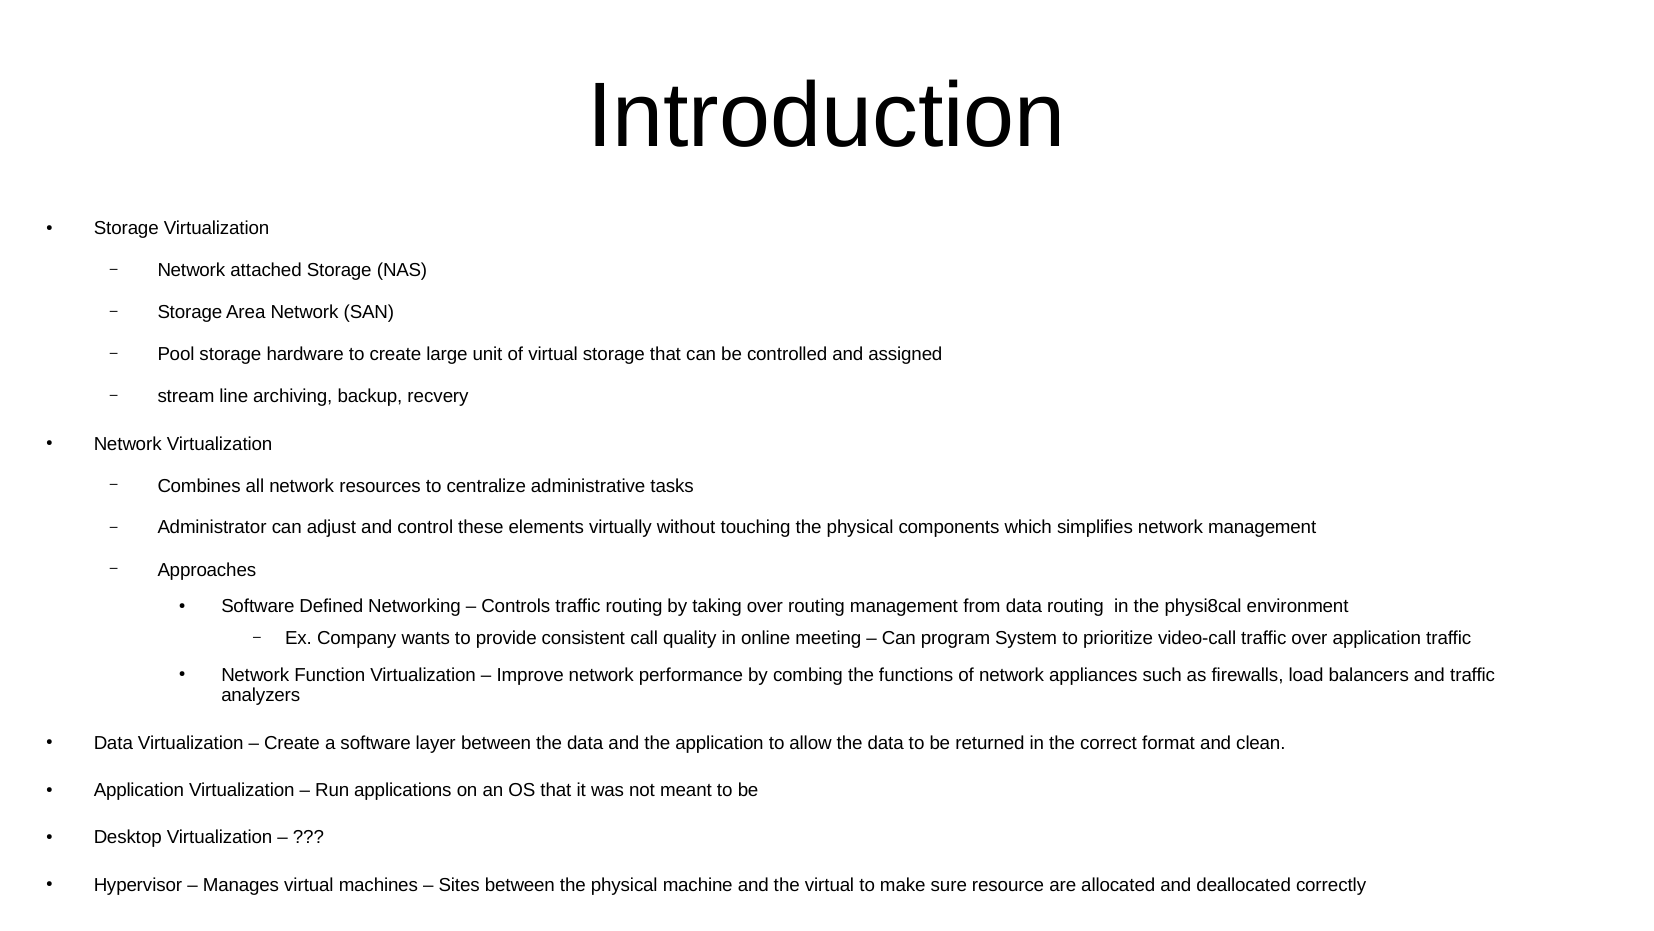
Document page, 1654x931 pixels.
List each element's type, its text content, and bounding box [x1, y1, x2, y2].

list Storage Virtualization Network attached Storage (NAS) Storage Area Network (SAN) Pool storage hardware to create large unit of virtual storage that can be controlled and assigned stream line archiving, backup, recvery Network Virtualization Combines all network resources to centralize administrative tasks Administrator can adjust and control these elements virtually without touching the physical components which simplifies network management Approaches Software Defined Networking – Controls traffic routing by taking over routing management from data routing in the physi8cal environment Ex. Company wants to provide consistent call quality in online meeting – Can program System to prioritize video-call traffic over application traffic Network Function Virtualization – Improve network performance by combing the functions of network appliances such as firewalls, load balancers and traffic analyzers Data Virtualization – Create a software layer between the data and the application to allow the data to be returned in the correct format and clean. Application Virtualization – Run applications on an OS that it was not meant to be Desktop Virtualization – ??? Hypervisor – Manages virtual machines – Sites between the physical machine and the virtual to make sure resource are allocated and deallocated correctly [30, 217, 1571, 901]
title Introduction [82, 37, 1571, 193]
